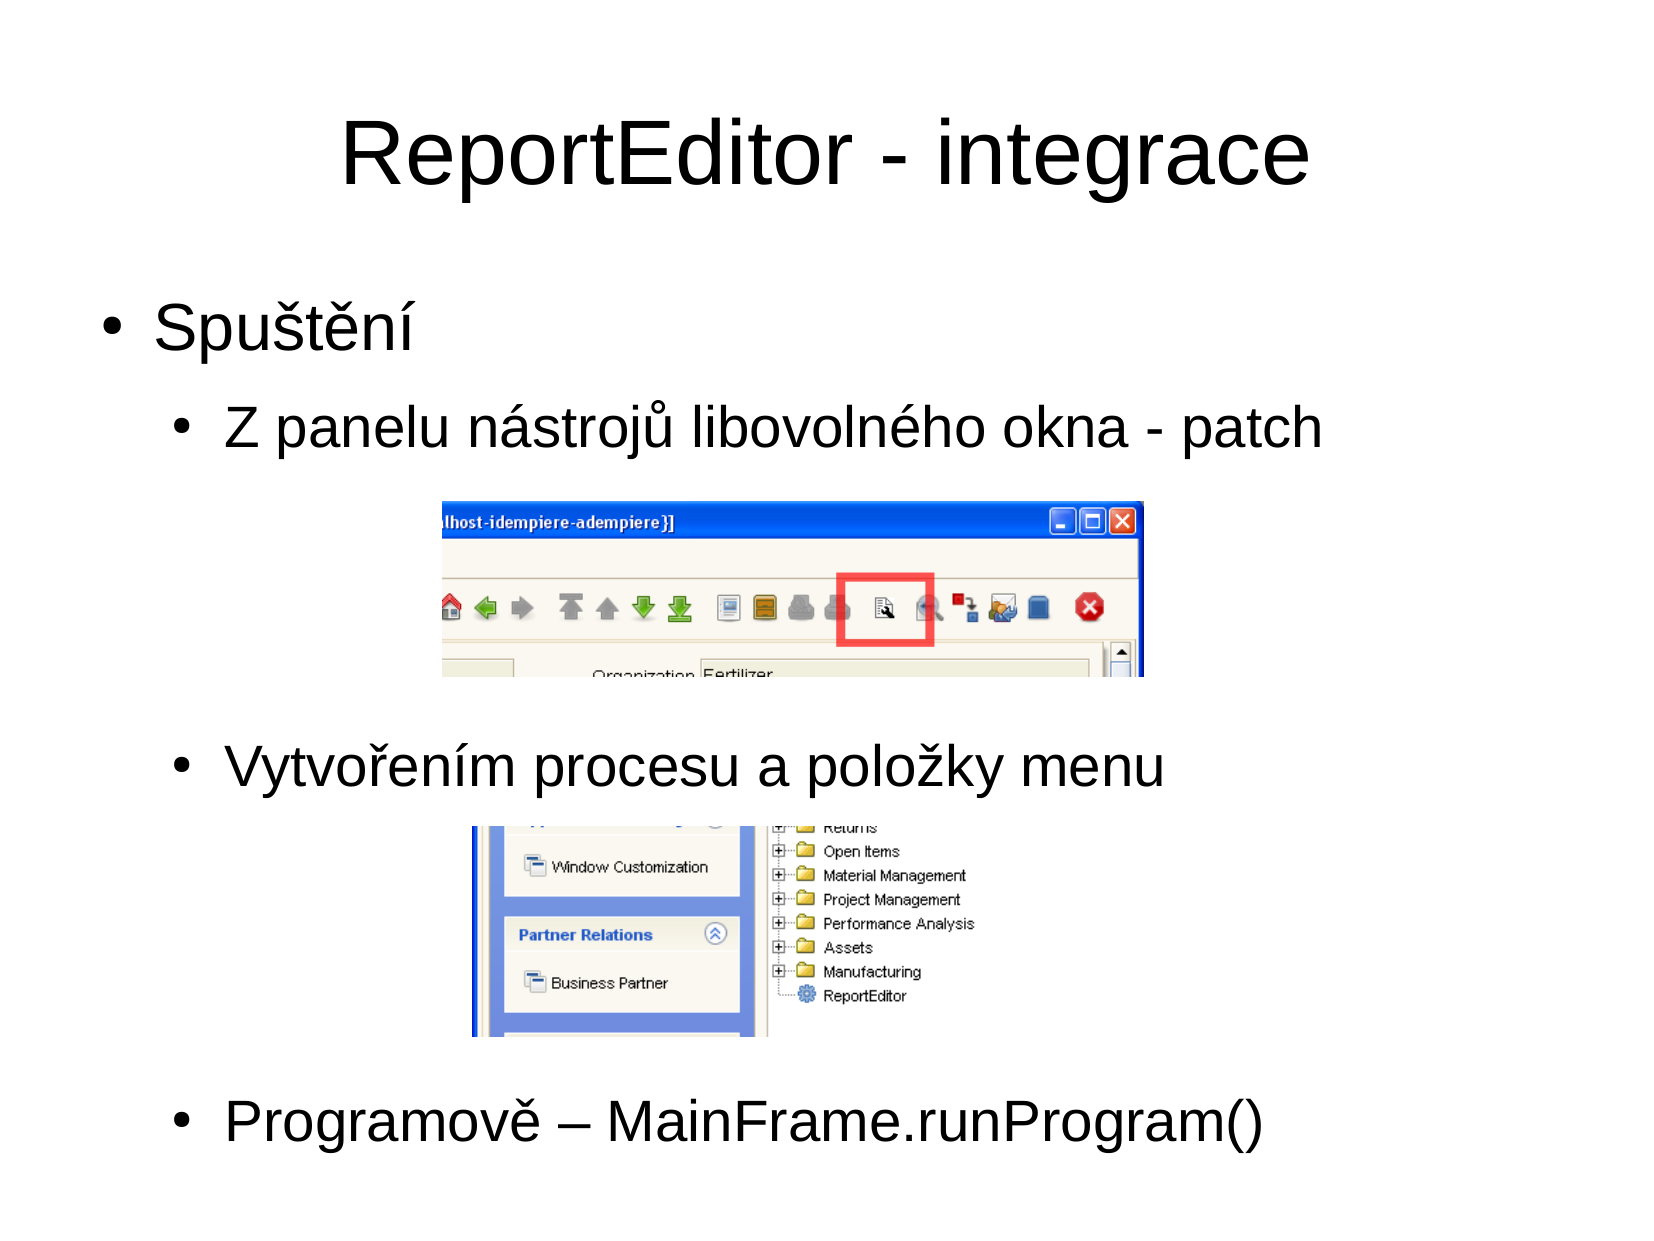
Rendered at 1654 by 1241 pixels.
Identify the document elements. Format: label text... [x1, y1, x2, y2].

picture [442, 501, 1144, 677]
picture [472, 826, 1011, 1037]
title ReportEditor - integrace [82, 49, 1571, 257]
list Spuštění Z panelu nástrojů libovolného okna - patch Vytvořením procesu a položky menu Programově – MainFrame.runProgram() [82, 290, 1571, 1152]
